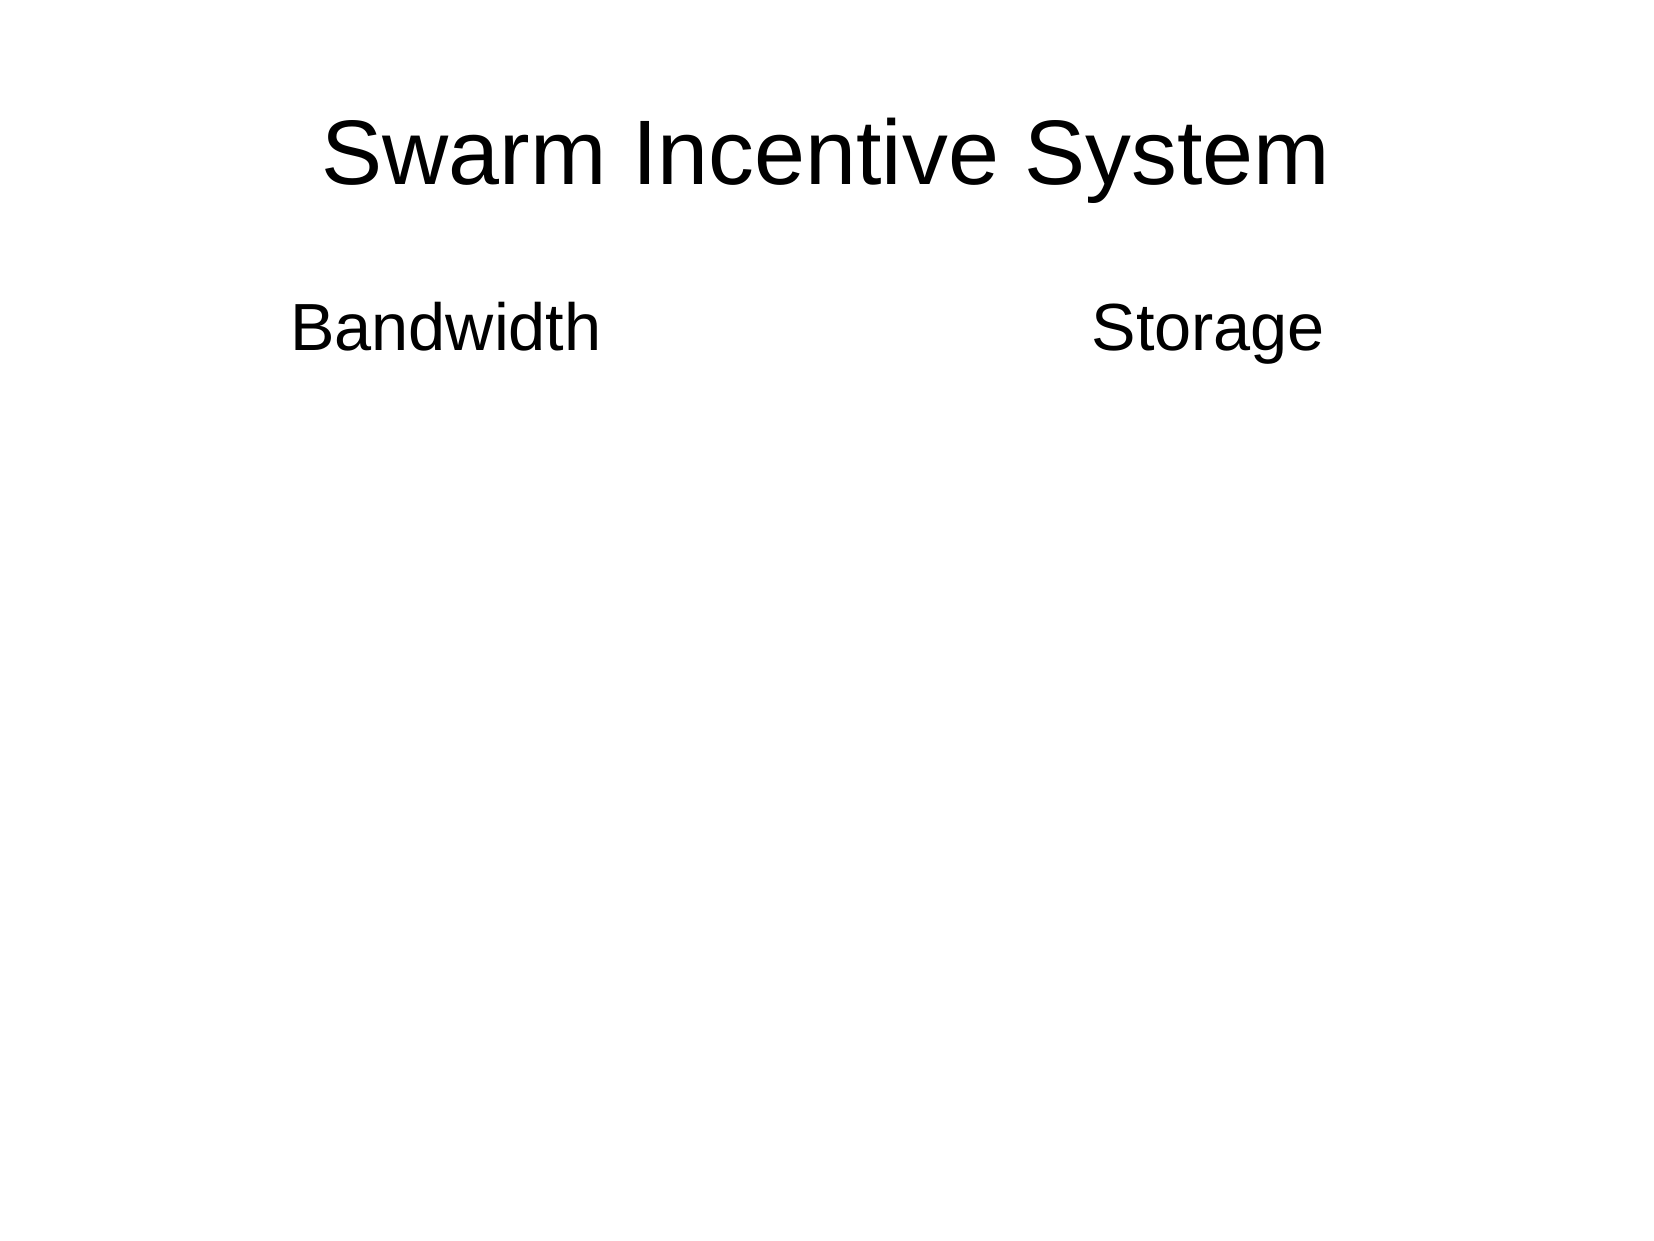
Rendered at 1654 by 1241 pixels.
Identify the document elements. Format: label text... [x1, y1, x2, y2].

title Swarm Incentive System [82, 49, 1571, 257]
list Storage [845, 290, 1572, 1010]
list Bandwidth [82, 290, 809, 1010]
